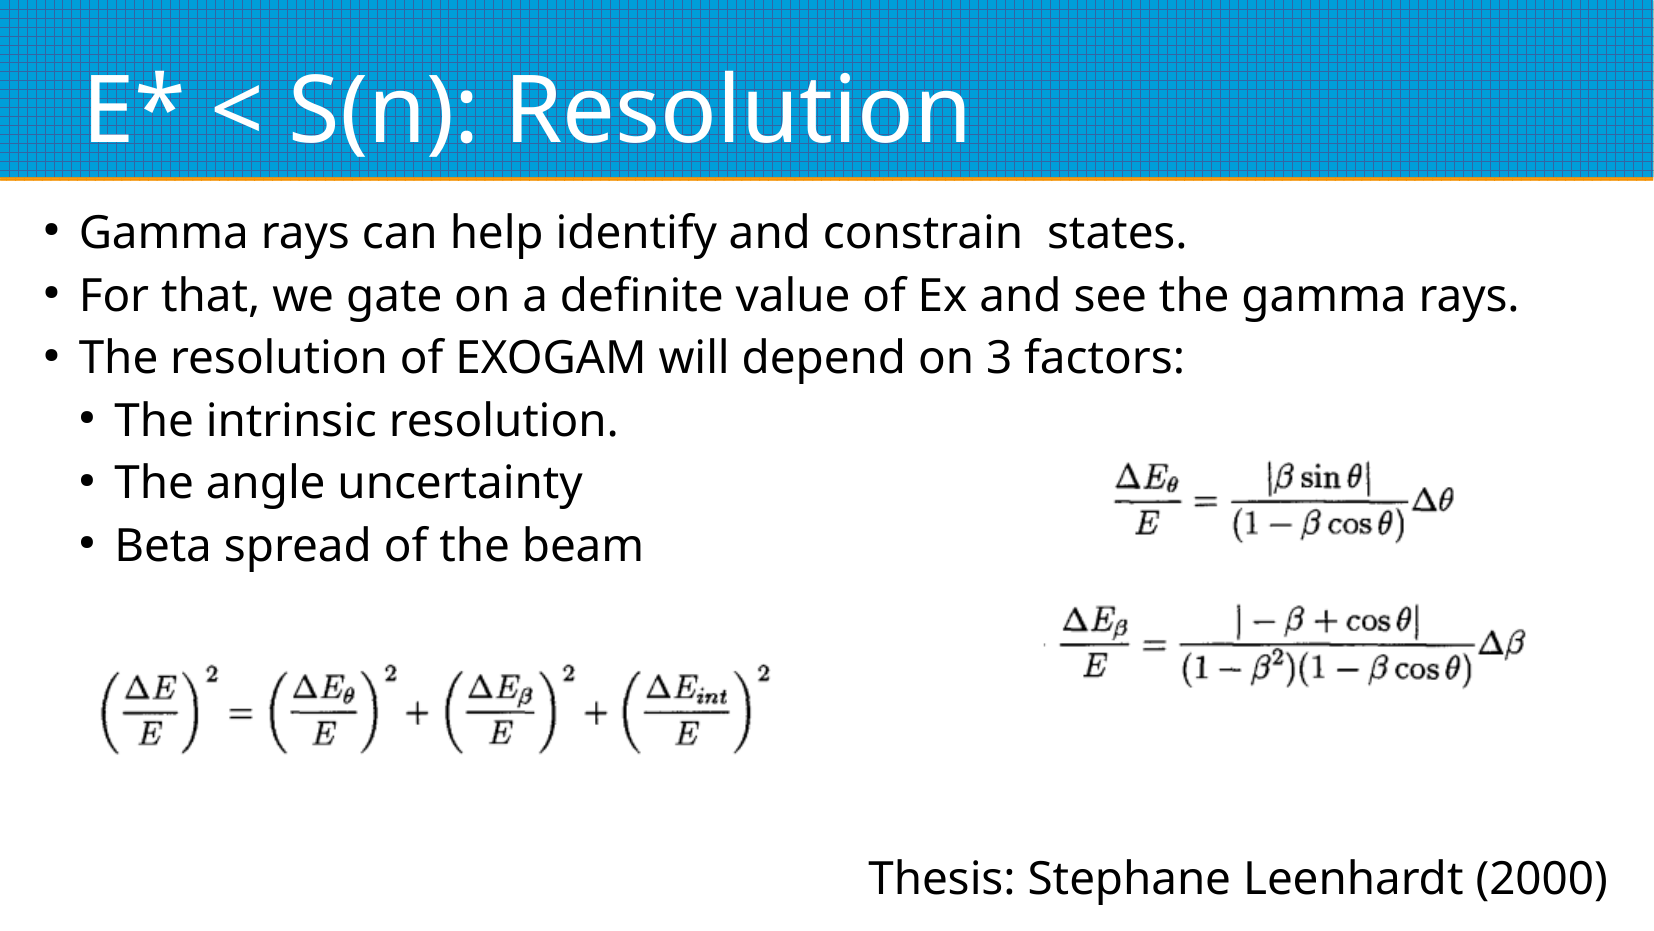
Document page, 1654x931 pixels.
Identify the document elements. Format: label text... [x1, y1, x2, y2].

text_box Gamma rays can help identify and constrain states. For that, we gate on a definite value of Ex and see the gamma rays. The resolution of EXOGAM will depend on 3 factors: The intrinsic resolution. The angle uncertainty Beta spread of the beam [37, 193, 1613, 581]
picture [70, 632, 788, 788]
picture [1106, 442, 1501, 563]
picture [1043, 590, 1538, 713]
text_box Thesis: Stephane Leenhardt (2000) [862, 824, 1651, 931]
title E* < S(n): Resolution [82, 14, 1571, 171]
